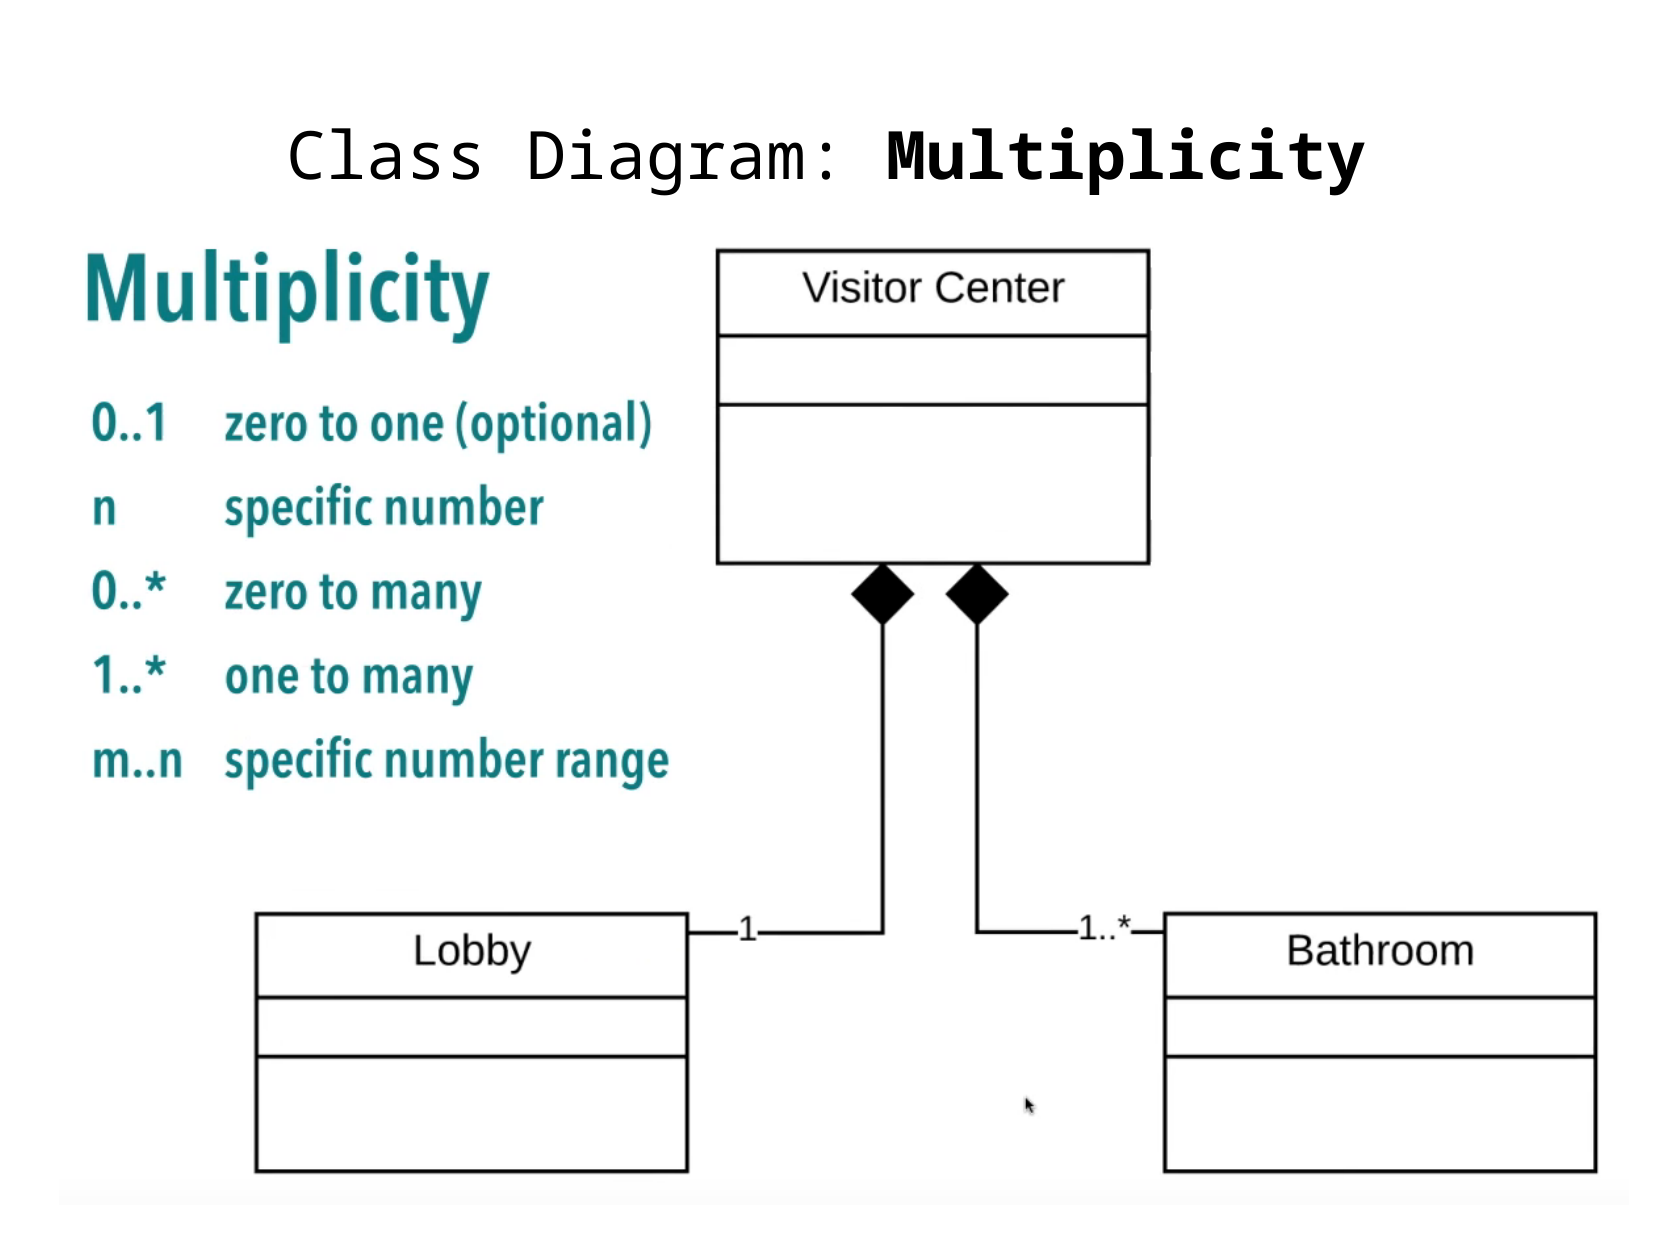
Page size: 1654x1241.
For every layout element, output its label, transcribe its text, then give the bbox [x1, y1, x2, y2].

title Class Diagram: Multiplicity [35, 49, 1619, 257]
picture [59, 219, 1629, 1205]
